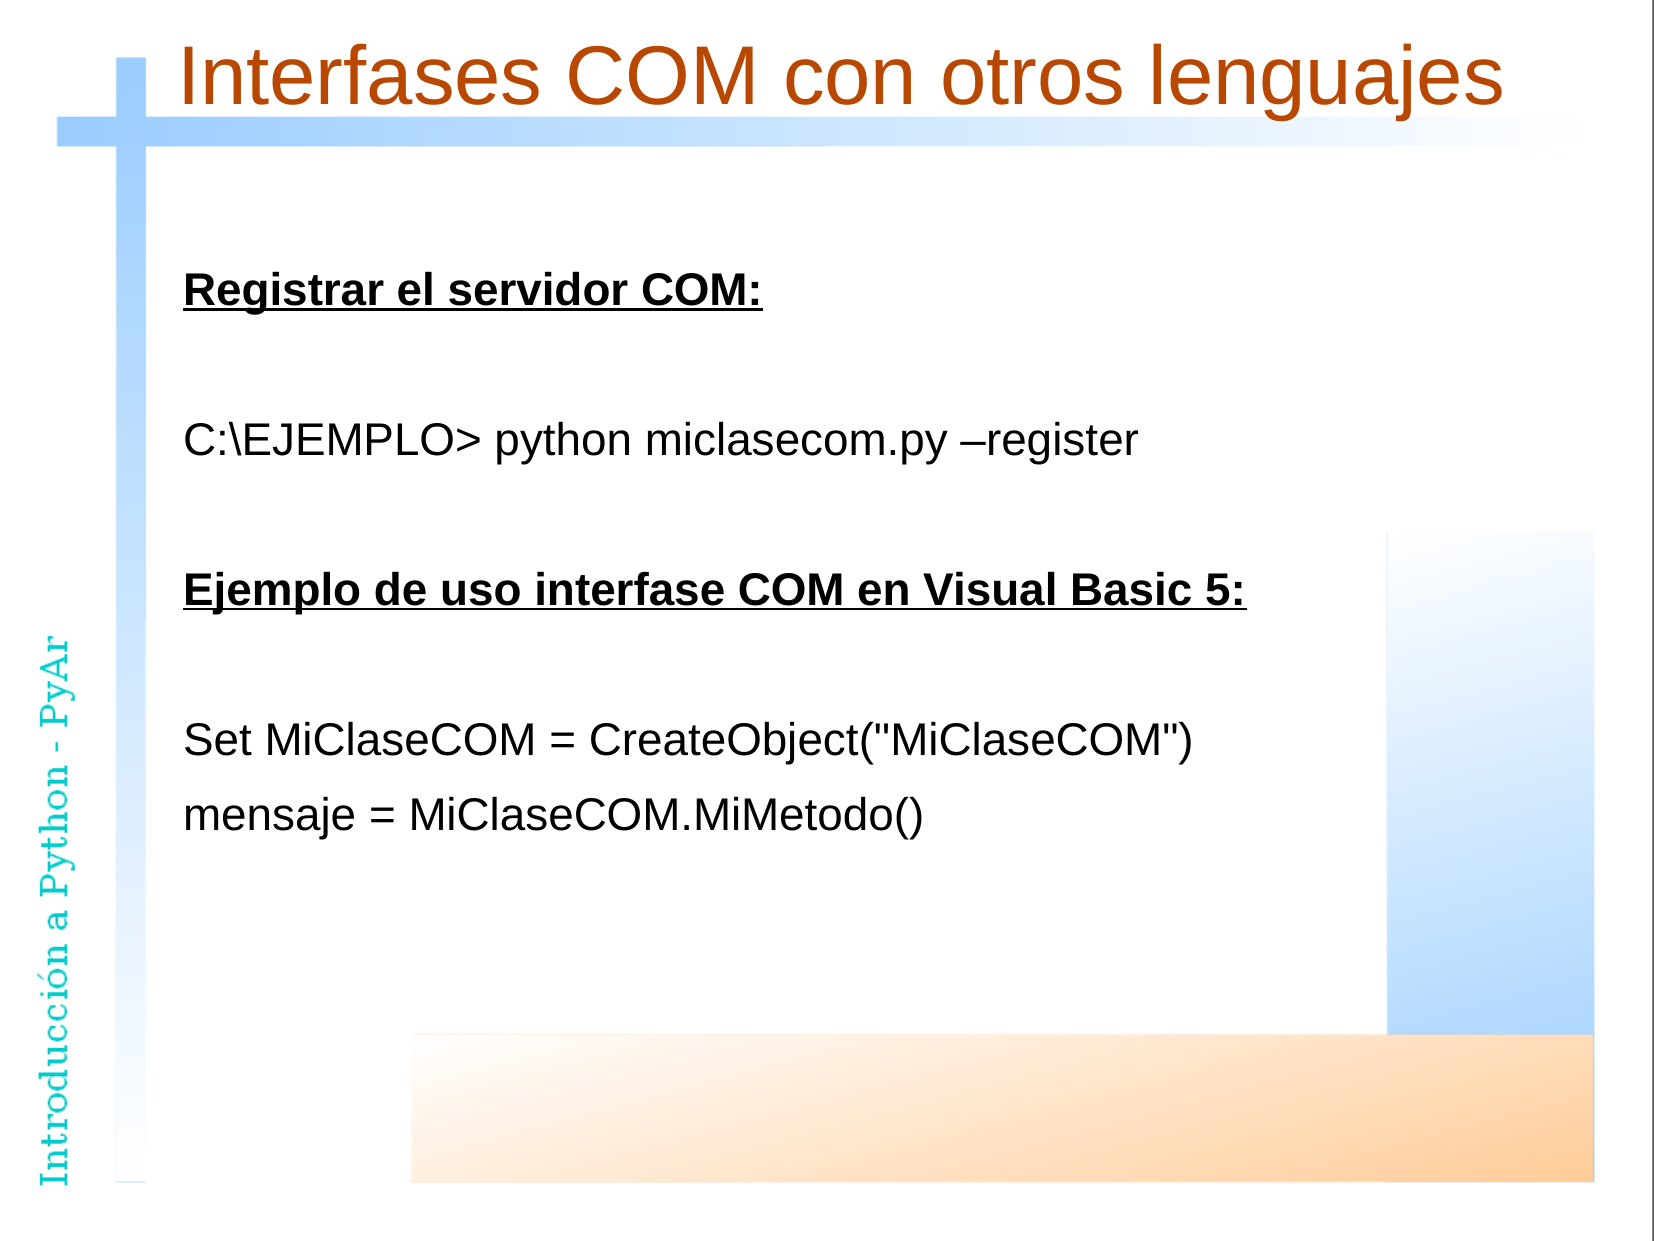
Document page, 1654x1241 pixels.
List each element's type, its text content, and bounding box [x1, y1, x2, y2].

text_box Registrar el servidor COM: C:\EJEMPLO> python miclasecom.py –register Ejemplo de uso interfase COM en Visual Basic 5: Set MiClaseCOM = CreateObject("MiClaseCOM") mensaje = MiClaseCOM.MiMetodo() [147, 147, 1595, 1182]
title Interfases COM con otros lenguajes [177, 0, 1595, 147]
picture [0, 0, 1654, 1241]
